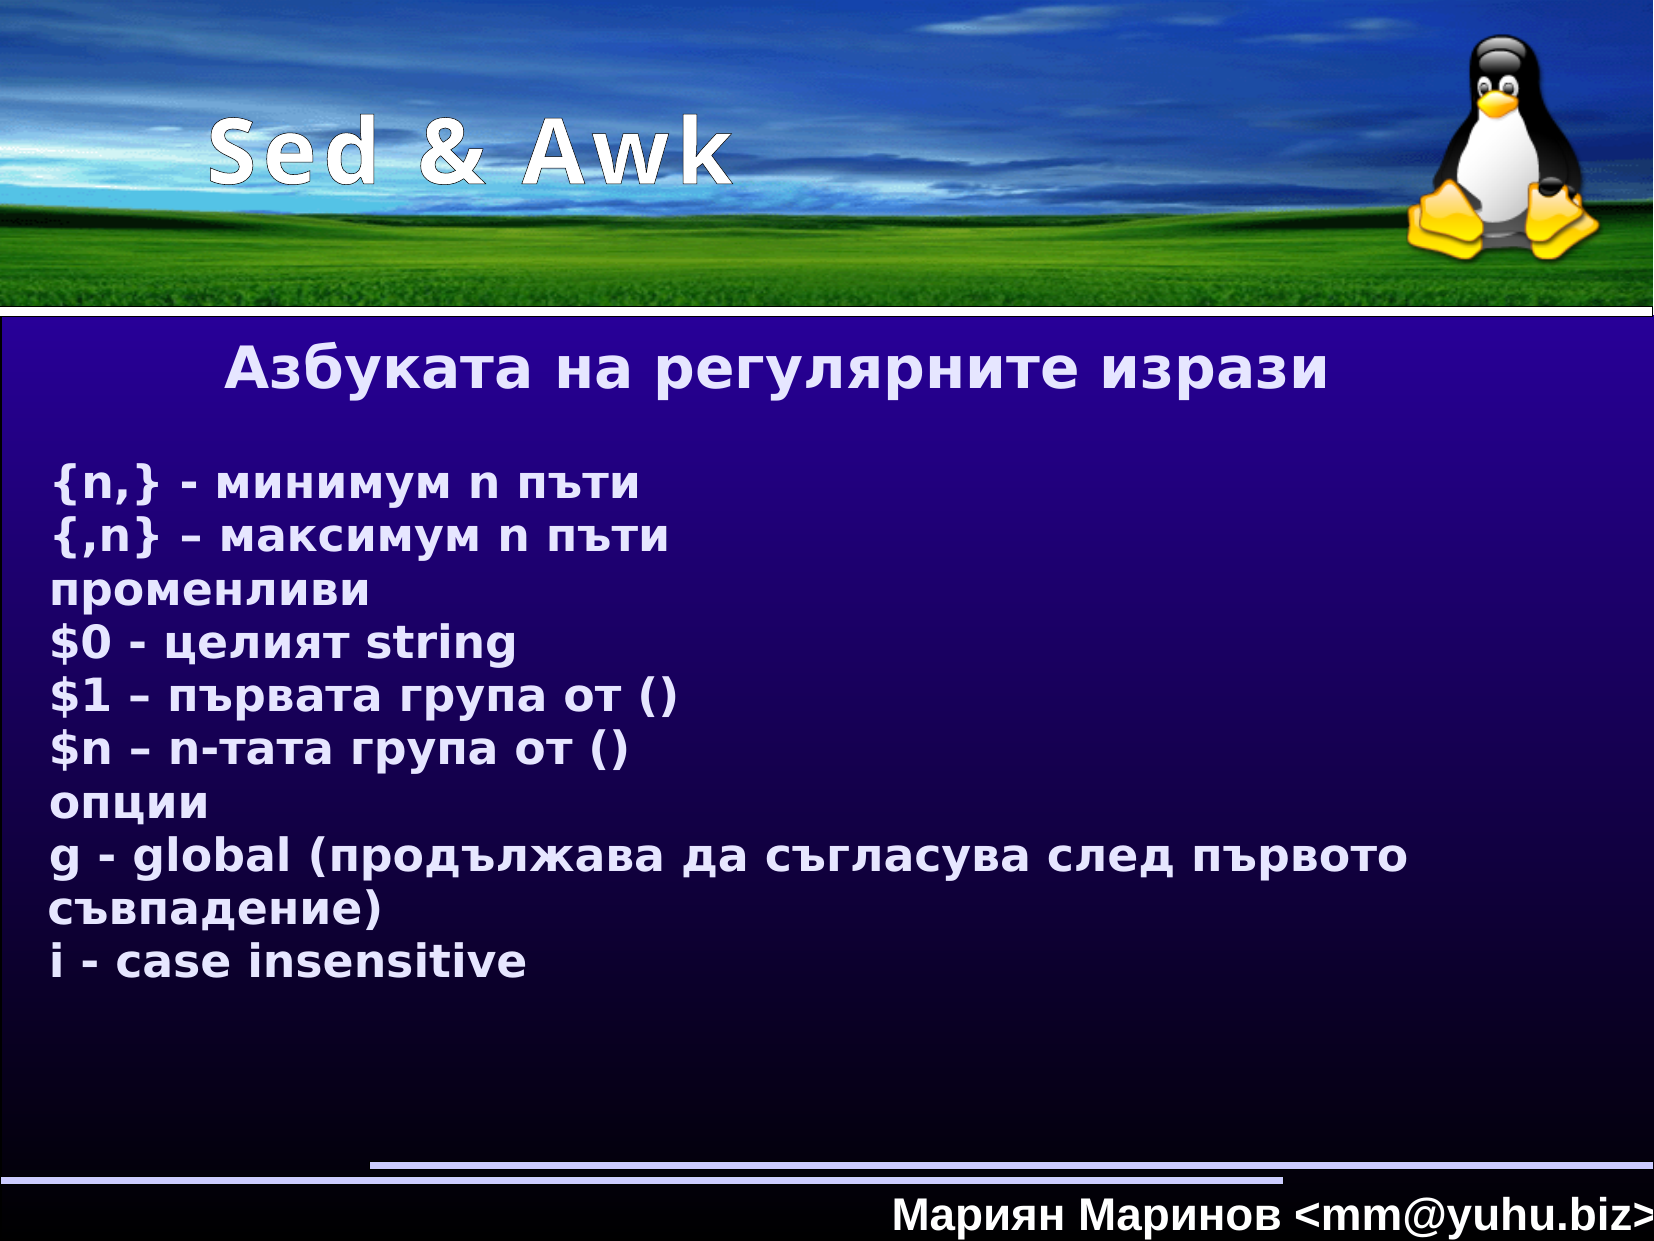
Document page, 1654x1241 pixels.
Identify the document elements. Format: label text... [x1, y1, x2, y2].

picture [0, 0, 1653, 306]
text_box [0, 1088, 1653, 1241]
text_box [0, 306, 1653, 335]
text_box Мариян Маринов <mm@yuhu.biz> [891, 1189, 1653, 1241]
list Азбуката на регулярните изрази {n,} - минимум n пъти {,n} – максимум n пъти променливи $0 - целият string $1 – първата група от () $n – n-тата група от () опции g - global (продължава да съгласува след първото съвпадение) i - case insensitive [0, 335, 1653, 1088]
title Sed & Awk [206, 44, 1389, 252]
